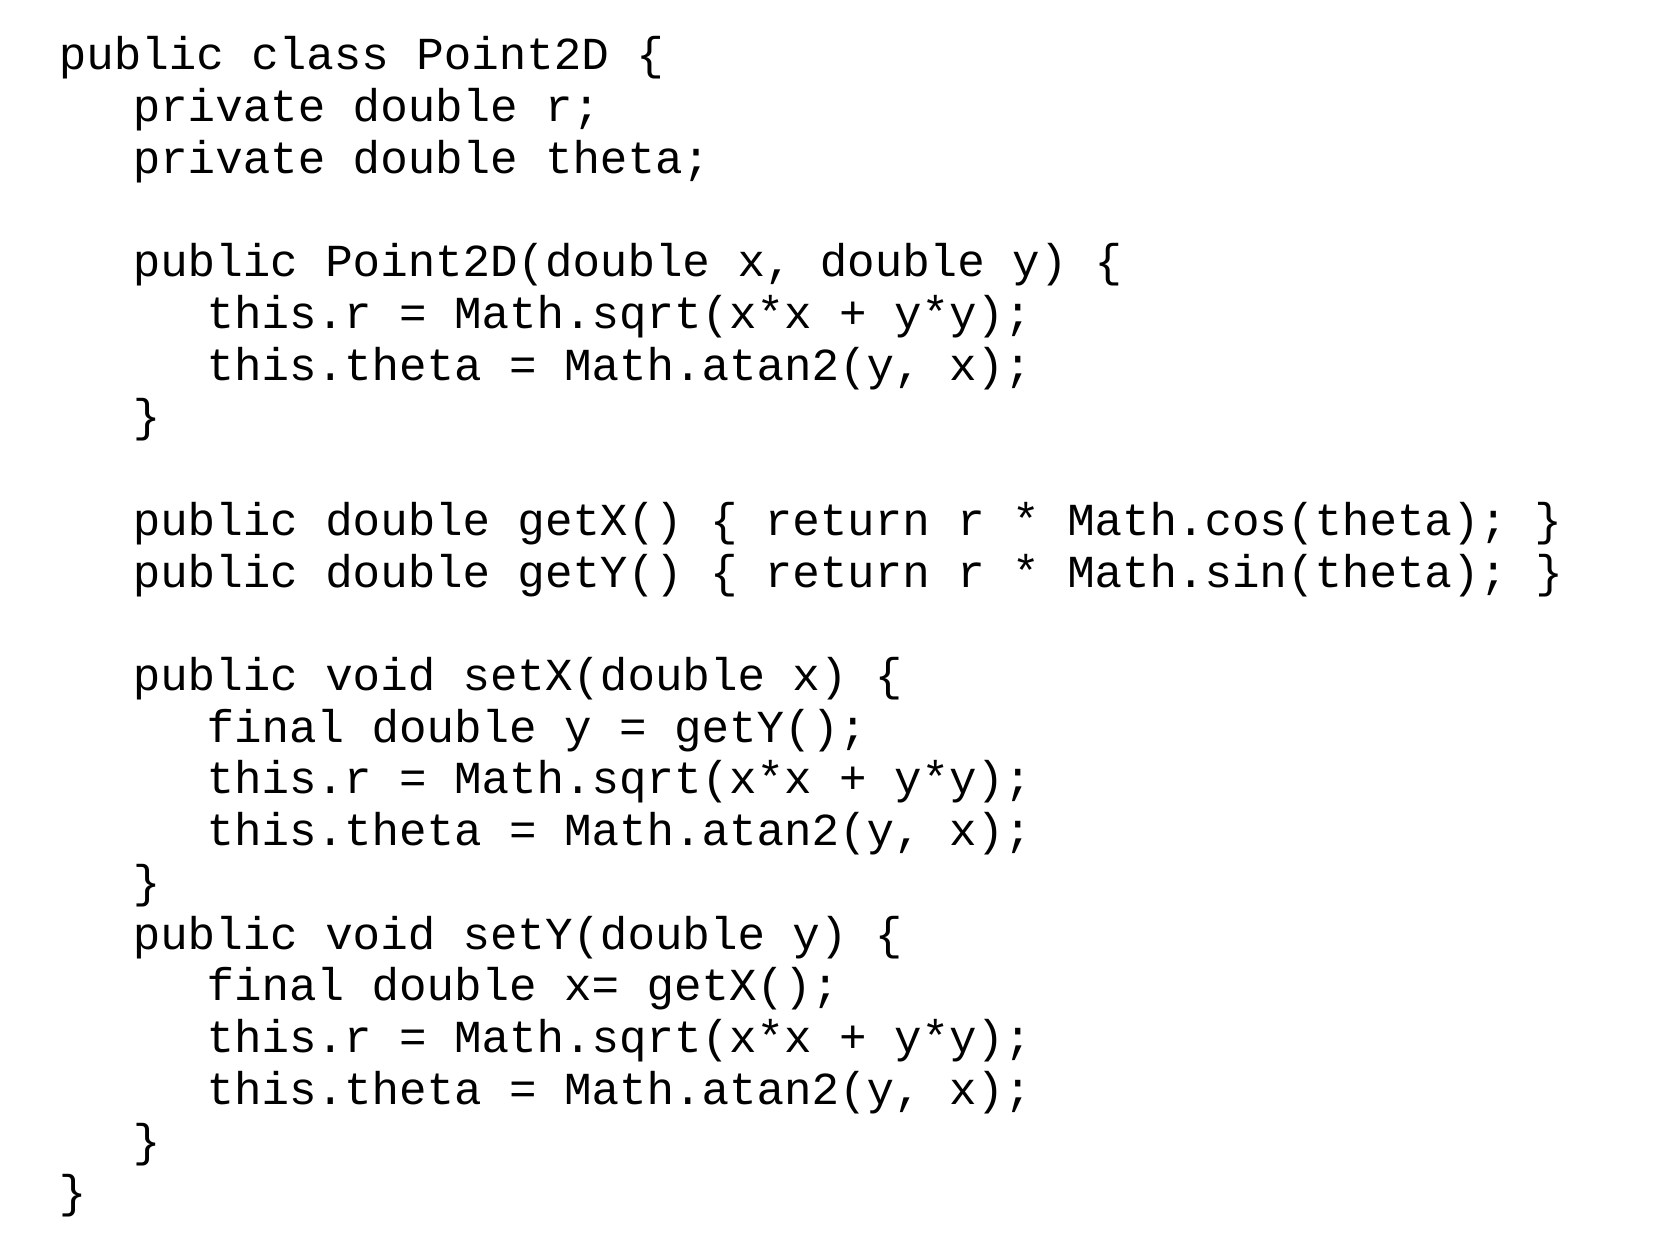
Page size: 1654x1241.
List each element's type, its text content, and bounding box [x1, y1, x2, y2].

subtitle public class Point2D { private double r; private double theta; public Point2D(double x, double y) { this.r = Math.sqrt(x*x + y*y); this.theta = Math.atan2(y, x); } public double getX() { return r * Math.cos(theta); } public double getY() { return r * Math.sin(theta); } public void setX(double x) { final double y = getY(); this.r = Math.sqrt(x*x + y*y); this.theta = Math.atan2(y, x); } public void setY(double y) { final double x= getX(); this.r = Math.sqrt(x*x + y*y); this.theta = Math.atan2(y, x); } } [59, 36, 1619, 1217]
